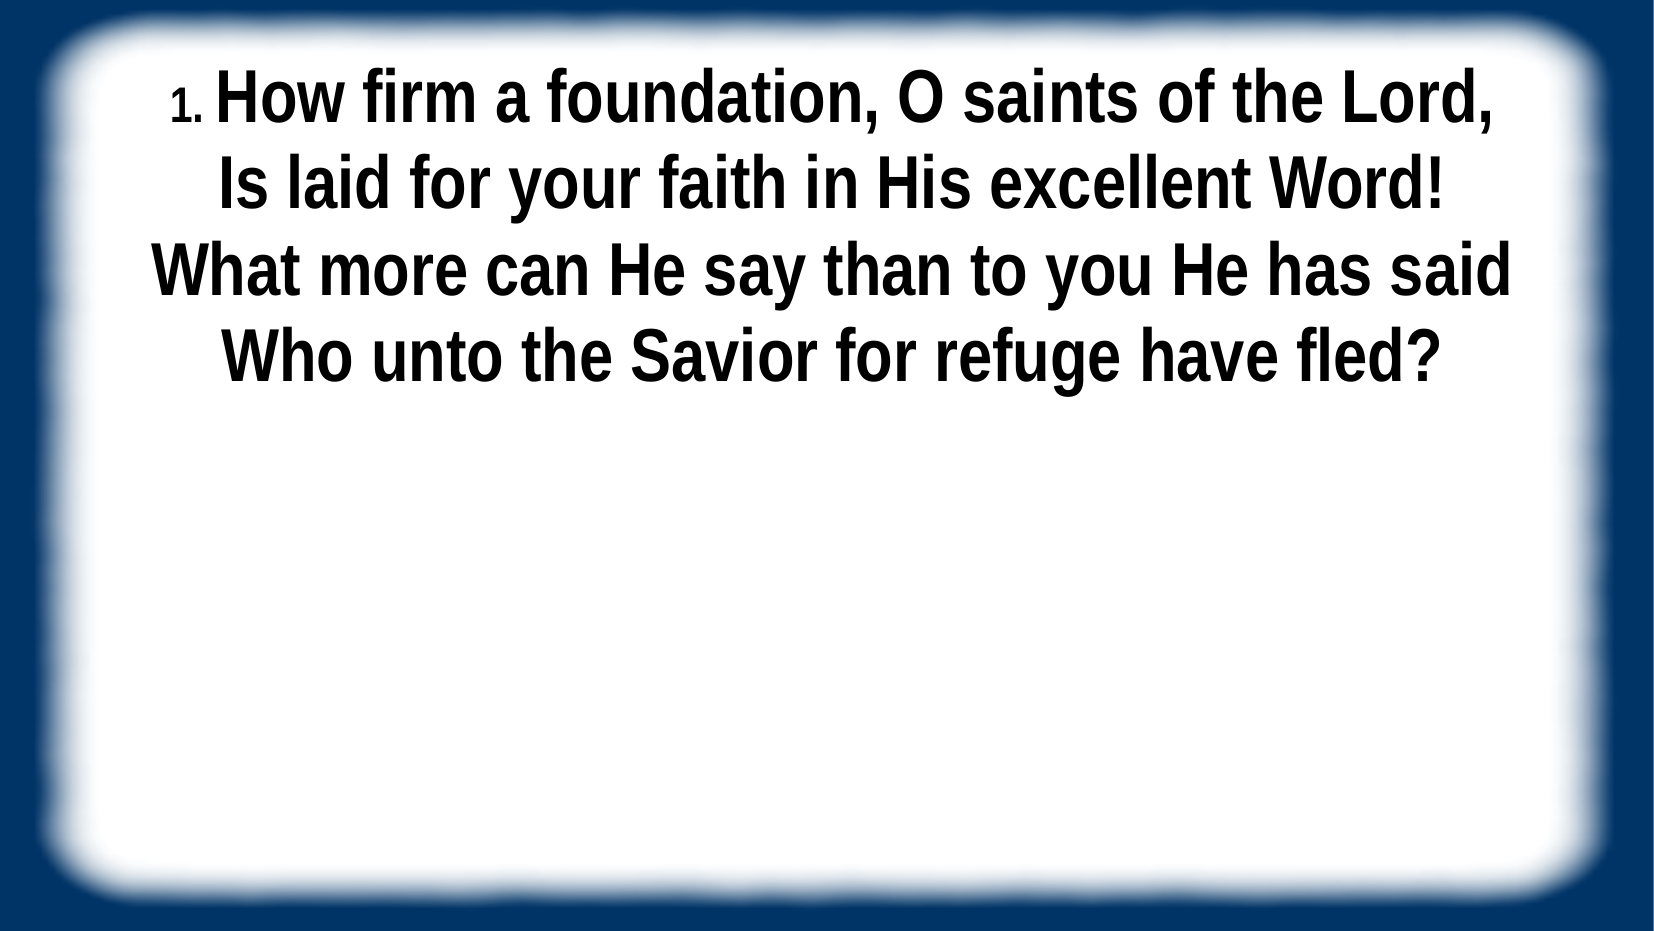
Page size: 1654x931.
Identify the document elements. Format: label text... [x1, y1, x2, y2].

text_box 1. How firm a foundation, O saints of the Lord, Is laid for your faith in His excellent Word! What more can He say than to you He has said Who unto the Savior for refuge have fled? [90, 45, 1576, 451]
picture [0, 0, 1654, 931]
